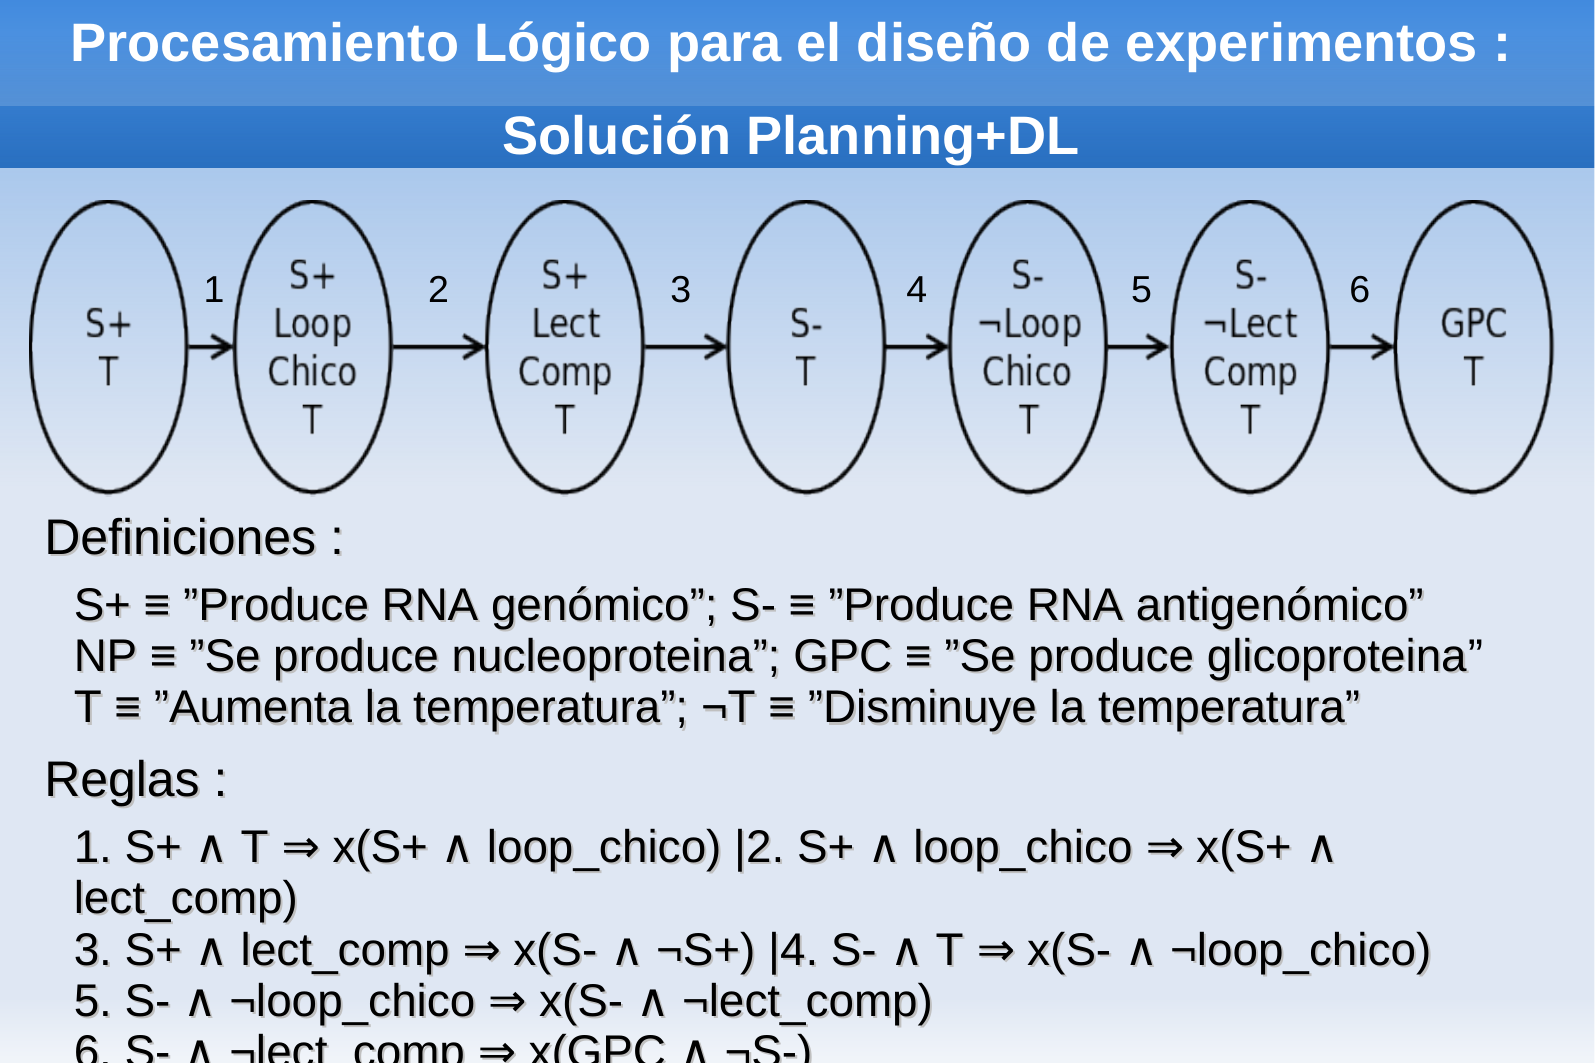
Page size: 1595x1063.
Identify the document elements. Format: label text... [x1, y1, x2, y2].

picture [361, 1048, 378, 1063]
text_box 1. S+ ∧ T ⇒ x(S+ ∧ loop_chico) |2. S+ ∧ loop_chico ⇒ x(S+ ∧ lect_comp) 3. S+ ∧ lect_comp ⇒ x(S- ∧ ¬S+) |4. S- ∧ T ⇒ x(S- ∧ ¬loop_chico) 5. S- ∧ ¬loop_chico ⇒ x(S- ∧ ¬lect_comp) 6. S- ∧ ¬lect_comp ⇒ x(GPC ∧ ¬S-) [59, 813, 1565, 1034]
picture [560, 1034, 805, 1063]
picture [448, 1047, 458, 1063]
picture [692, 1052, 700, 1063]
text_box 5 [1111, 261, 1171, 348]
text_box 6 [1330, 261, 1390, 348]
text_box S+ ≡ ”Produce RNA genómico”; S- ≡ ”Produce RNA antigenómico” NP ≡ ”Se produce nucleoproteina”; GPC ≡ ”Se produce glicoproteina” T ≡ ”Aumenta la temperatura”; ¬T ≡ ”Disminuye la temperatura” [59, 571, 1506, 792]
title Procesamiento Lógico para el diseño de experimentos : Solución Planning+DL [70, 0, 1514, 178]
picture [410, 1048, 418, 1063]
picture [82, 1052, 92, 1063]
text_box 4 [887, 261, 947, 348]
text_box 1 [184, 261, 244, 318]
picture [274, 1047, 285, 1053]
text_box 2 [409, 261, 469, 348]
text_box 3 [651, 261, 711, 348]
picture [0, 0, 1595, 1063]
picture [424, 1048, 432, 1063]
picture [262, 1034, 561, 1063]
text_box Definiciones : [29, 501, 384, 573]
picture [612, 1041, 626, 1051]
picture [197, 1052, 205, 1063]
picture [383, 1047, 394, 1063]
text_box Reglas : [29, 744, 384, 815]
